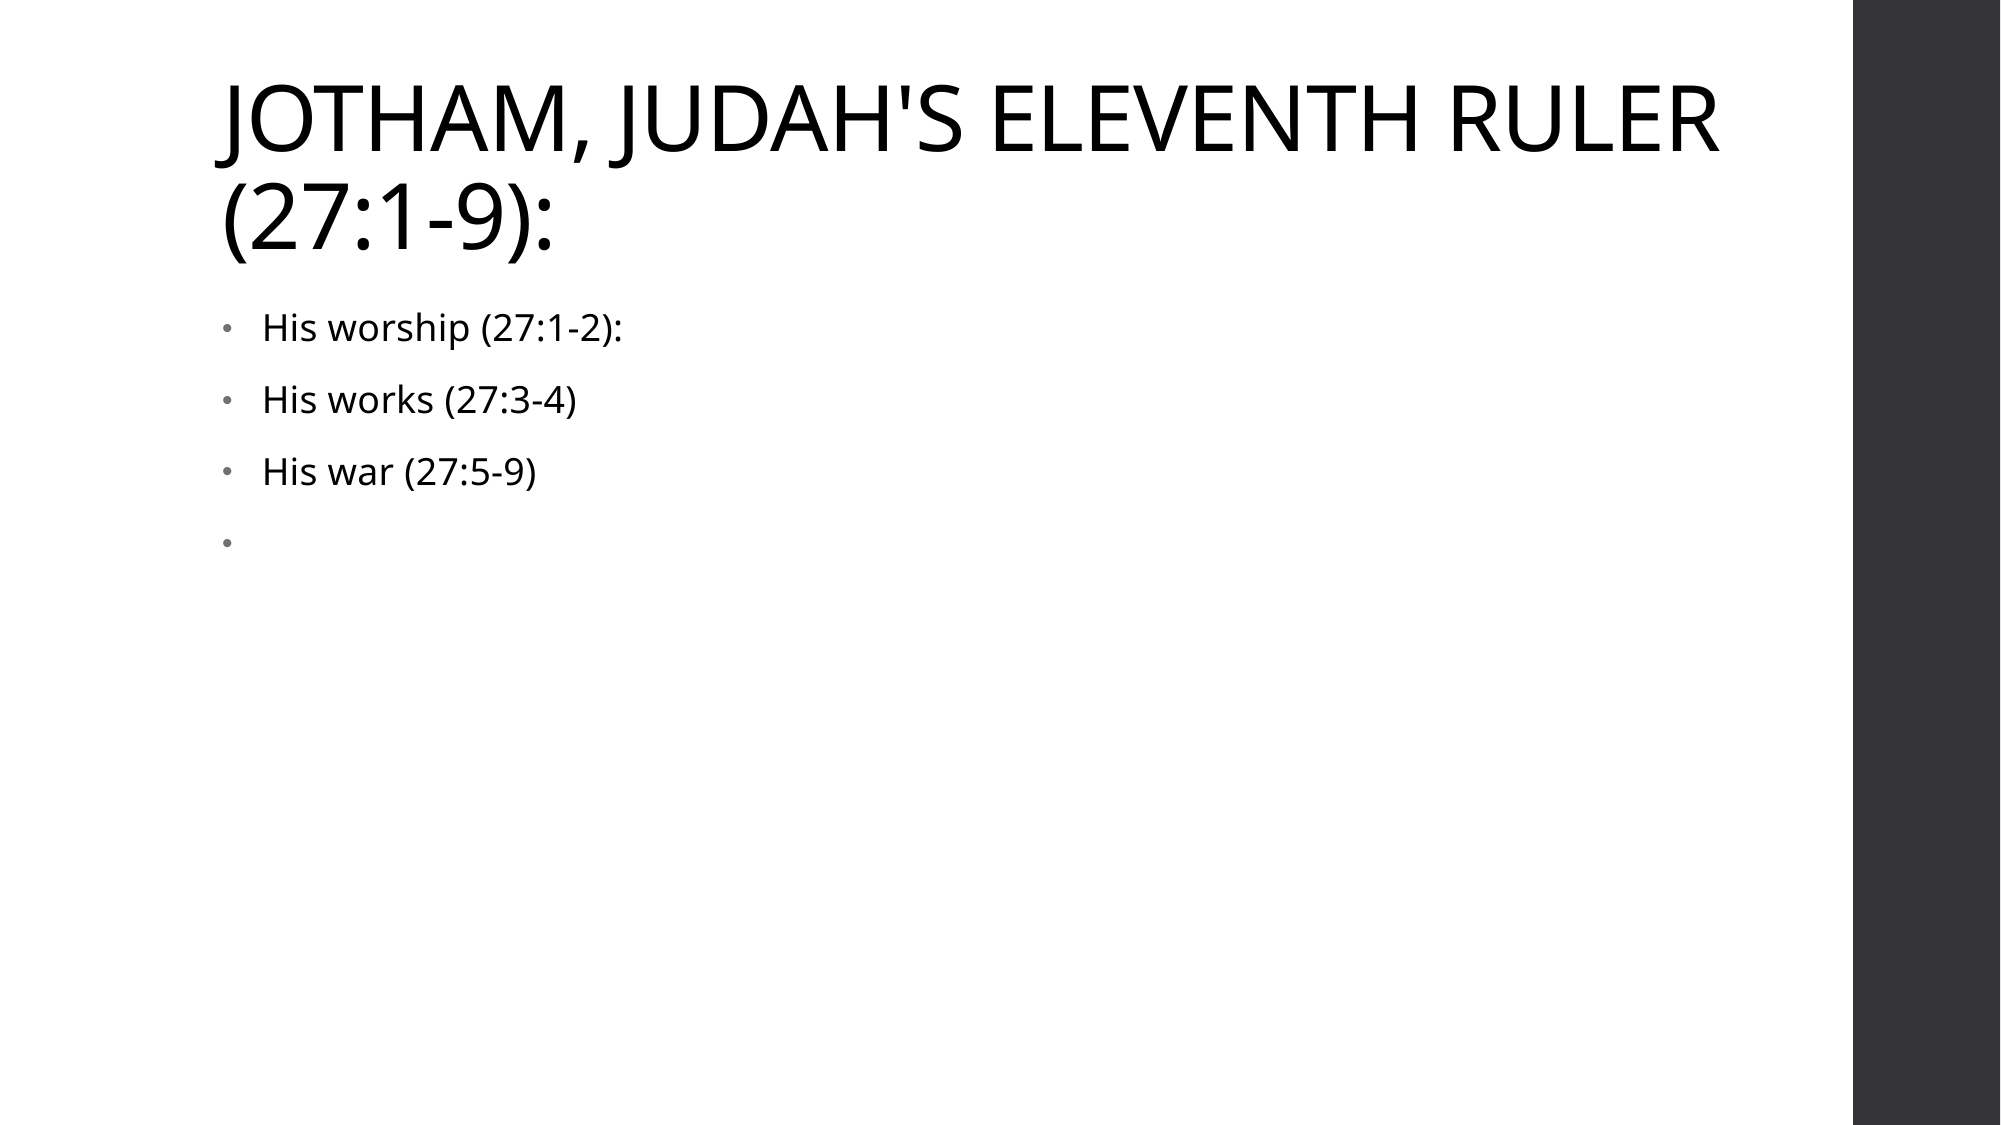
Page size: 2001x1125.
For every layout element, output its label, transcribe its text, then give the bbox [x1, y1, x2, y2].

title JOTHAM, JUDAH'S ELEVENTH RULER (27:1-9): [206, 60, 1797, 278]
list His worship (27:1-2): His works (27:3-4) His war (27:5-9) [206, 299, 1617, 1014]
